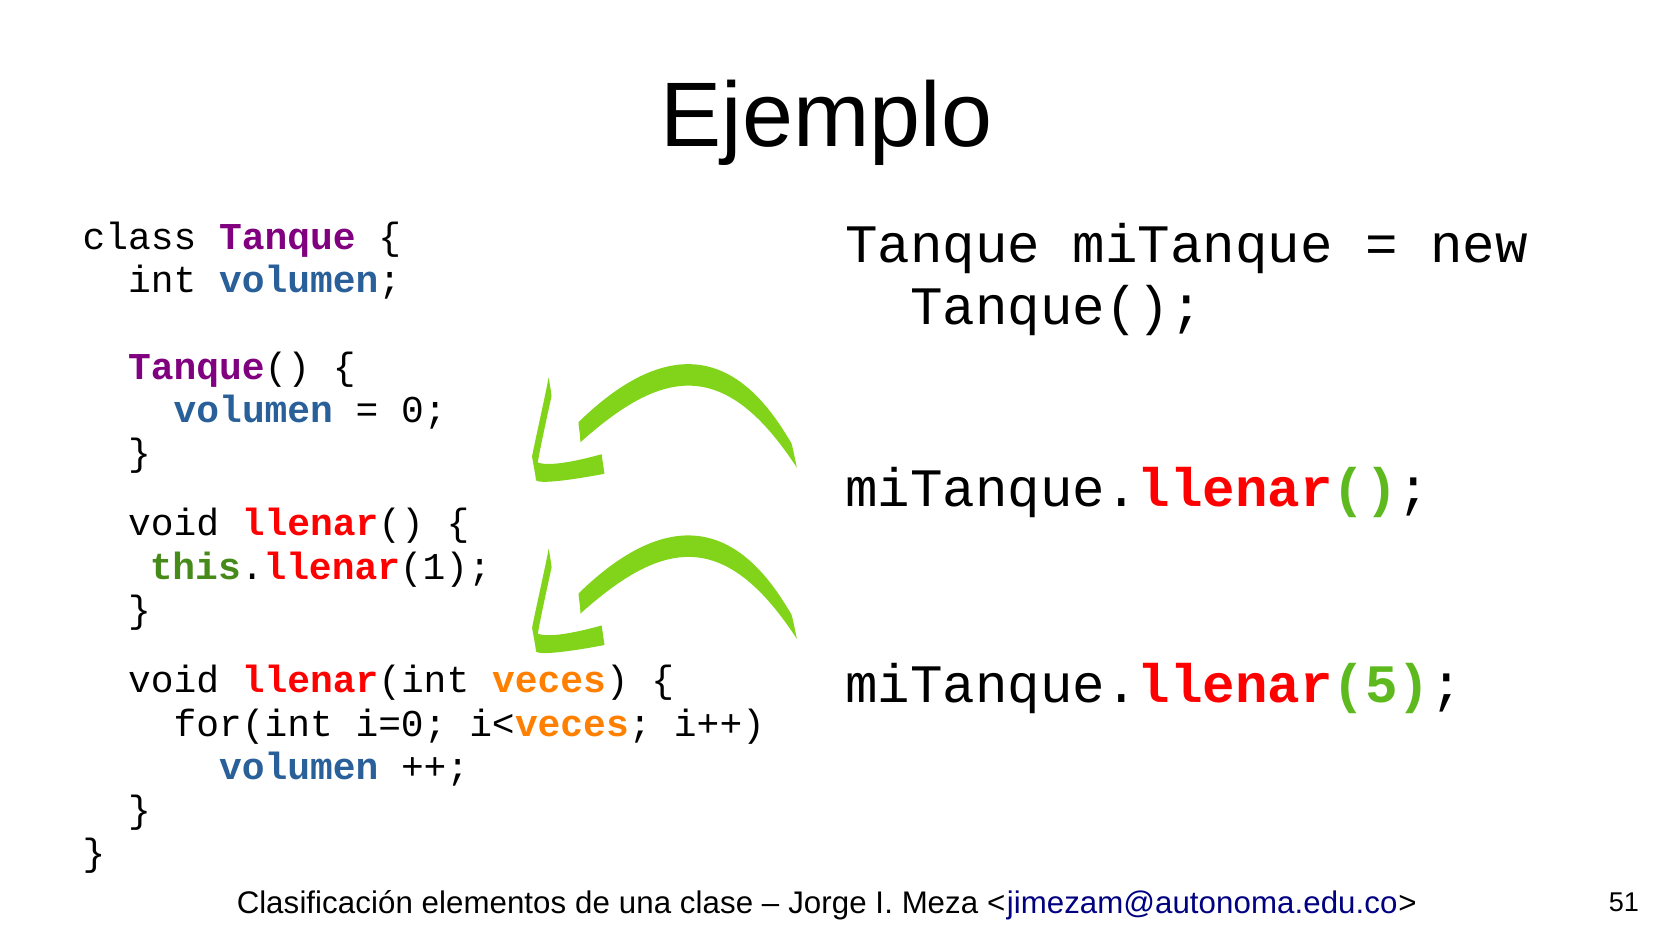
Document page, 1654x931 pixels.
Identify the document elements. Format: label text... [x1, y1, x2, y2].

text_box [578, 364, 797, 468]
text_box [532, 548, 605, 654]
title Ejemplo [82, 37, 1571, 193]
list class Tanque { int volumen; Tanque() { volumen = 0; } void llenar() { this.llenar(1); } void llenar(int veces) { for(int i=0; i<veces; i++) volumen ++; } } [82, 217, 809, 879]
list Tanque miTanque = new Tanque(); miTanque.llenar(); miTanque.llenar(5); [845, 217, 1572, 879]
text_box [578, 535, 797, 639]
text_box [532, 377, 605, 482]
